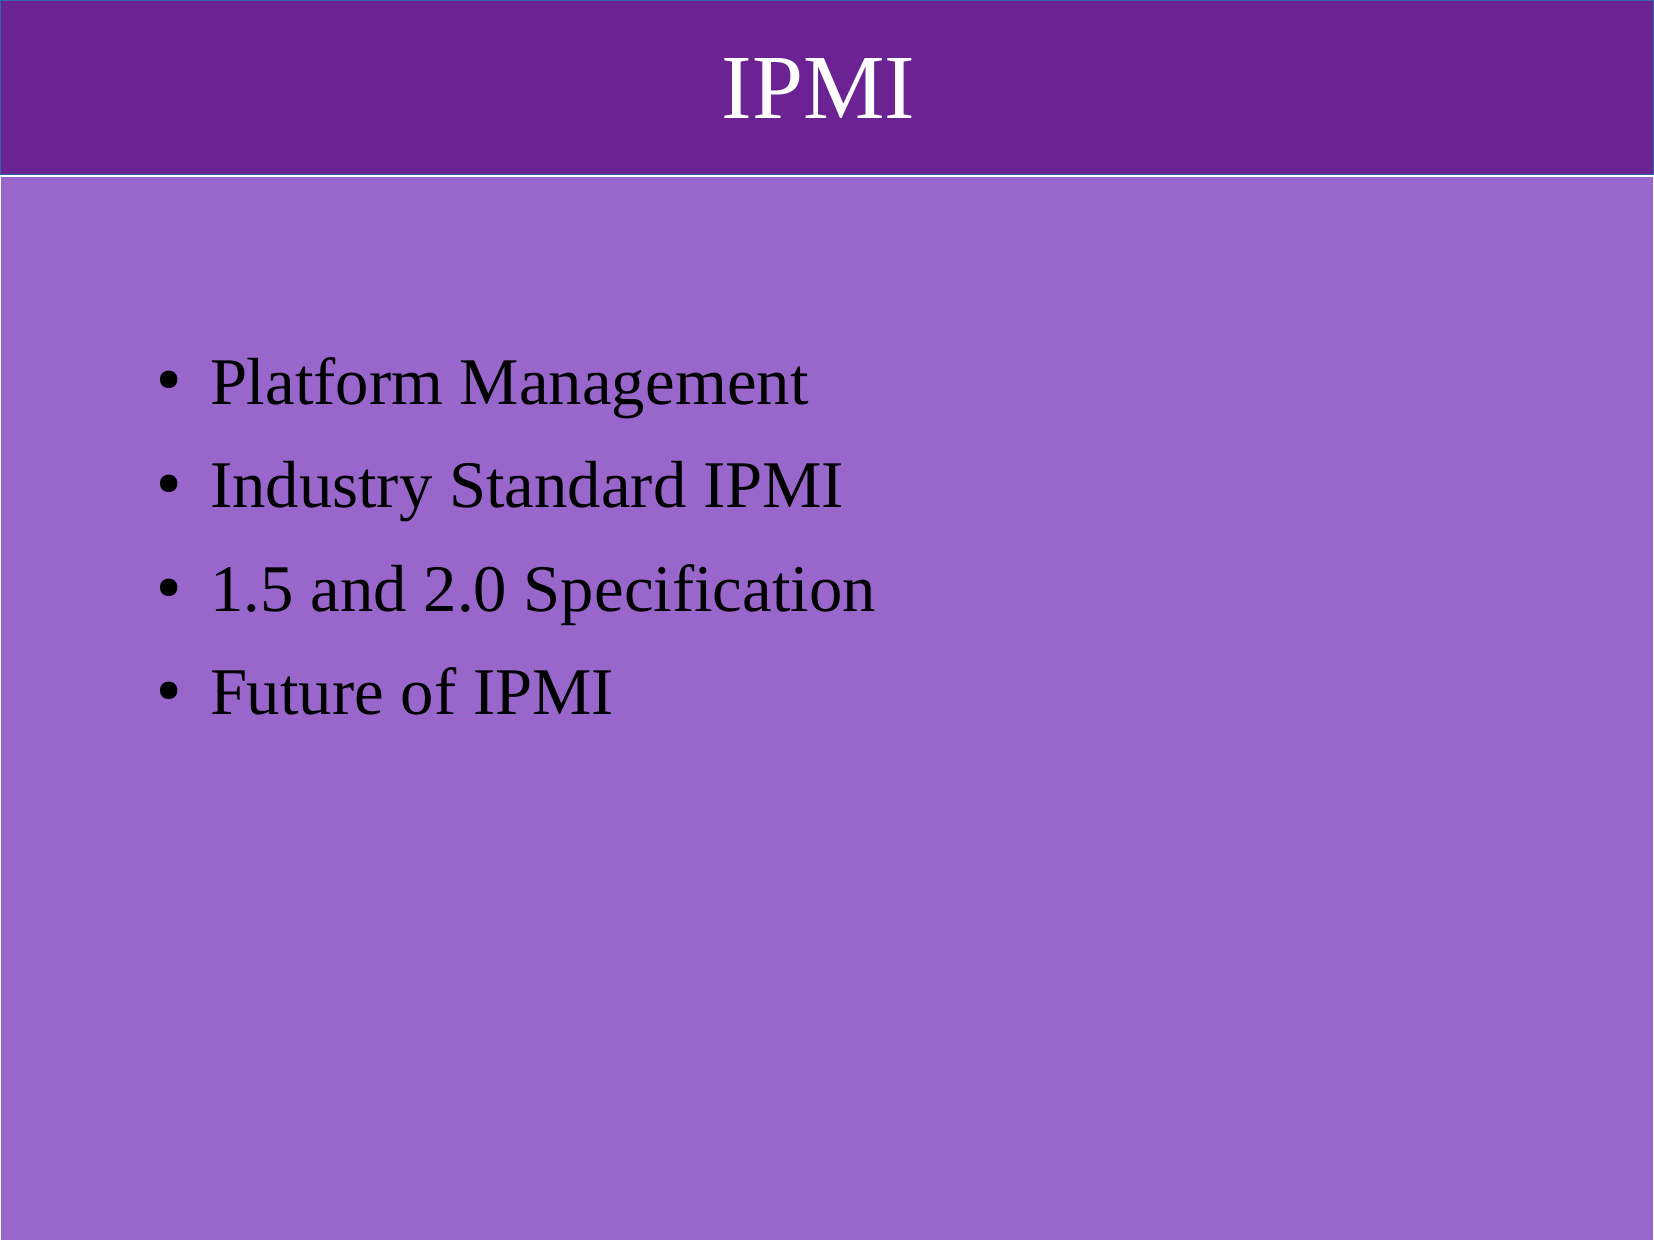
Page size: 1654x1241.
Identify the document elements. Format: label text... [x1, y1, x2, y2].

title IPMI [112, 0, 1525, 175]
list Platform Management Industry Standard IPMI 1.5 and 2.0 Specification Future of IPMI [121, 344, 1534, 1127]
